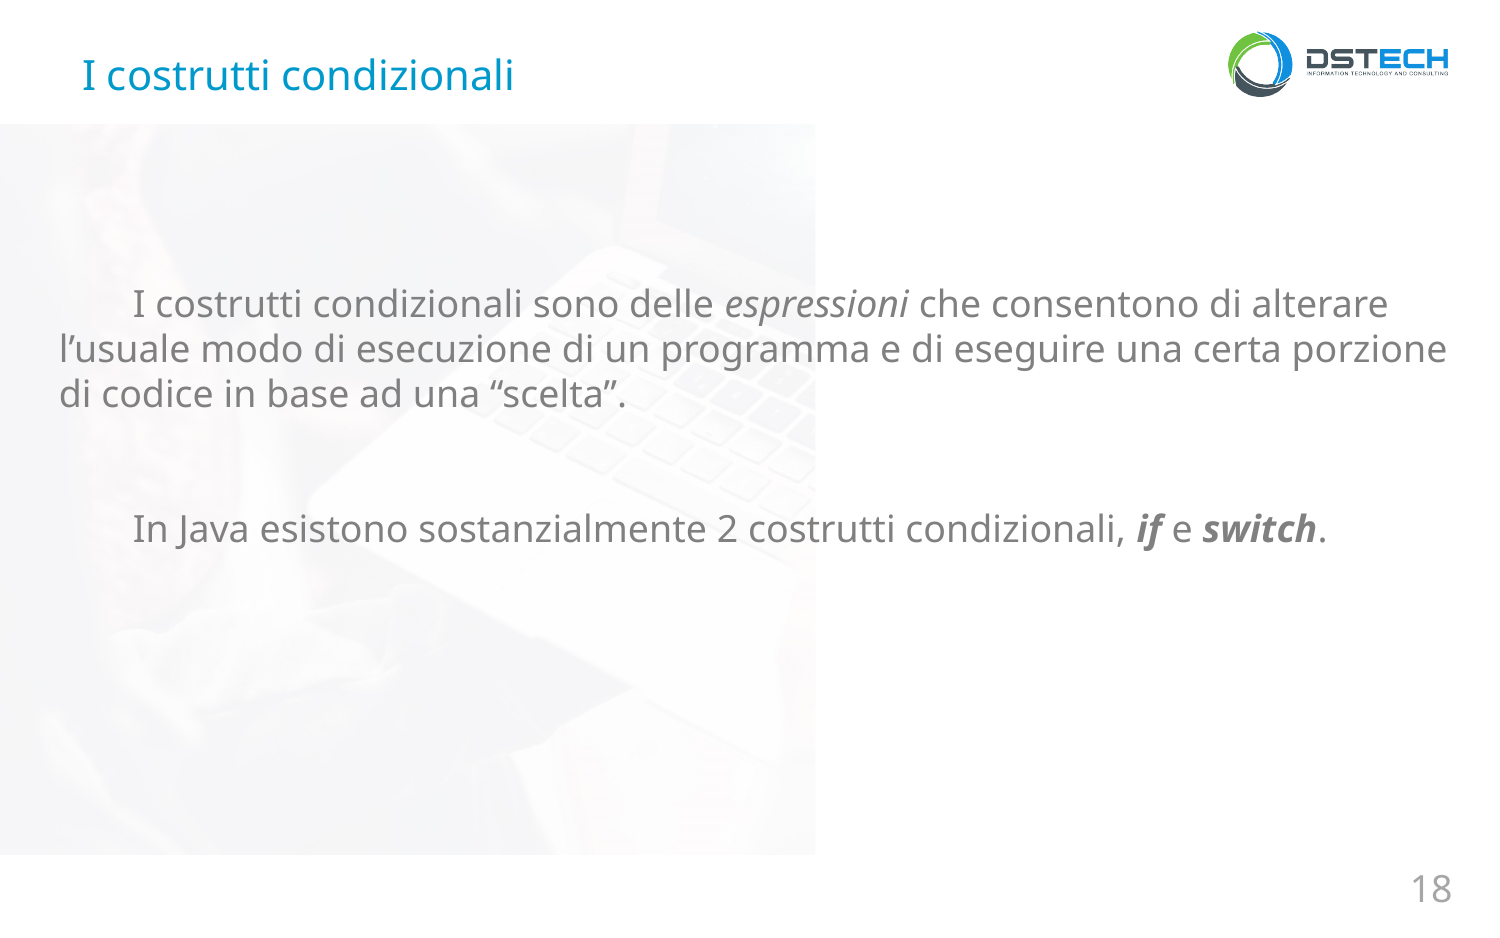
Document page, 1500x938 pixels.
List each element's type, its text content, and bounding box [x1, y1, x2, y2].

text_box I costrutti condizionali [67, 41, 1229, 107]
text_box I costrutti condizionali sono delle espressioni che consentono di alterare l’usuale modo di esecuzione di un programma e di eseguire una certa porzione di codice in base ad una “scelta”. In Java esistono sostanzialmente 2 costrutti condizionali, if e switch. [59, 145, 1465, 871]
picture [0, 124, 815, 855]
text_box [815, 124, 1500, 855]
picture [1228, 31, 1448, 97]
text_box 18 [1381, 871, 1460, 910]
